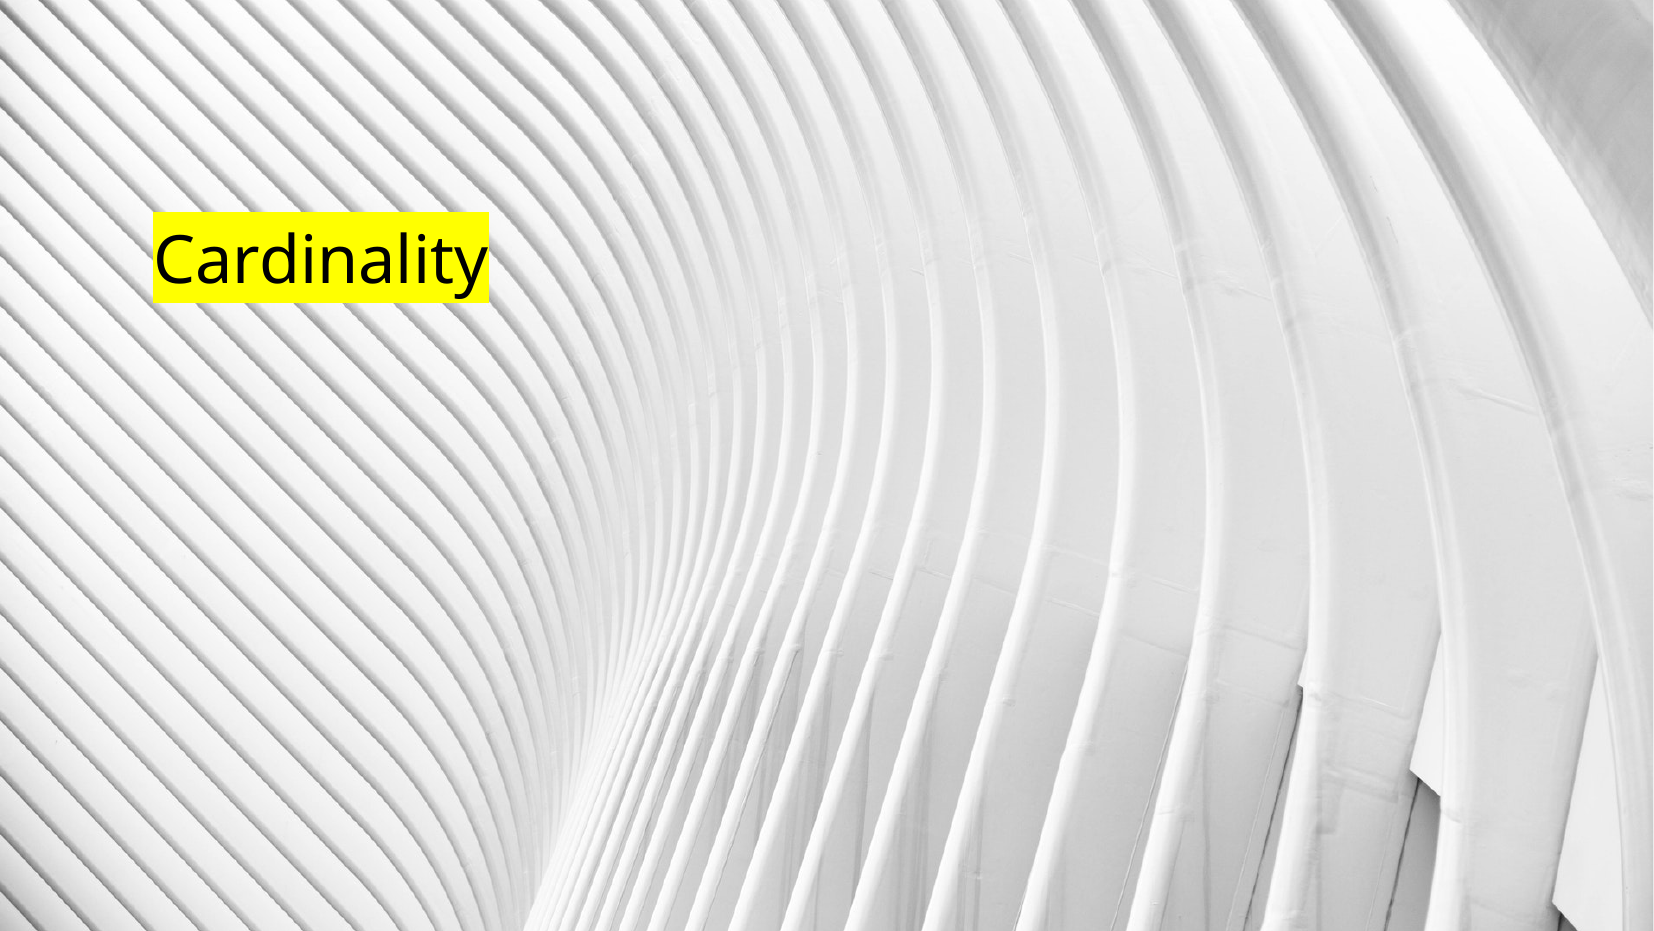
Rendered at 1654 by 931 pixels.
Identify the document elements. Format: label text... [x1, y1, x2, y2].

list Cardinality [82, 217, 1571, 839]
picture [0, 0, 1654, 931]
